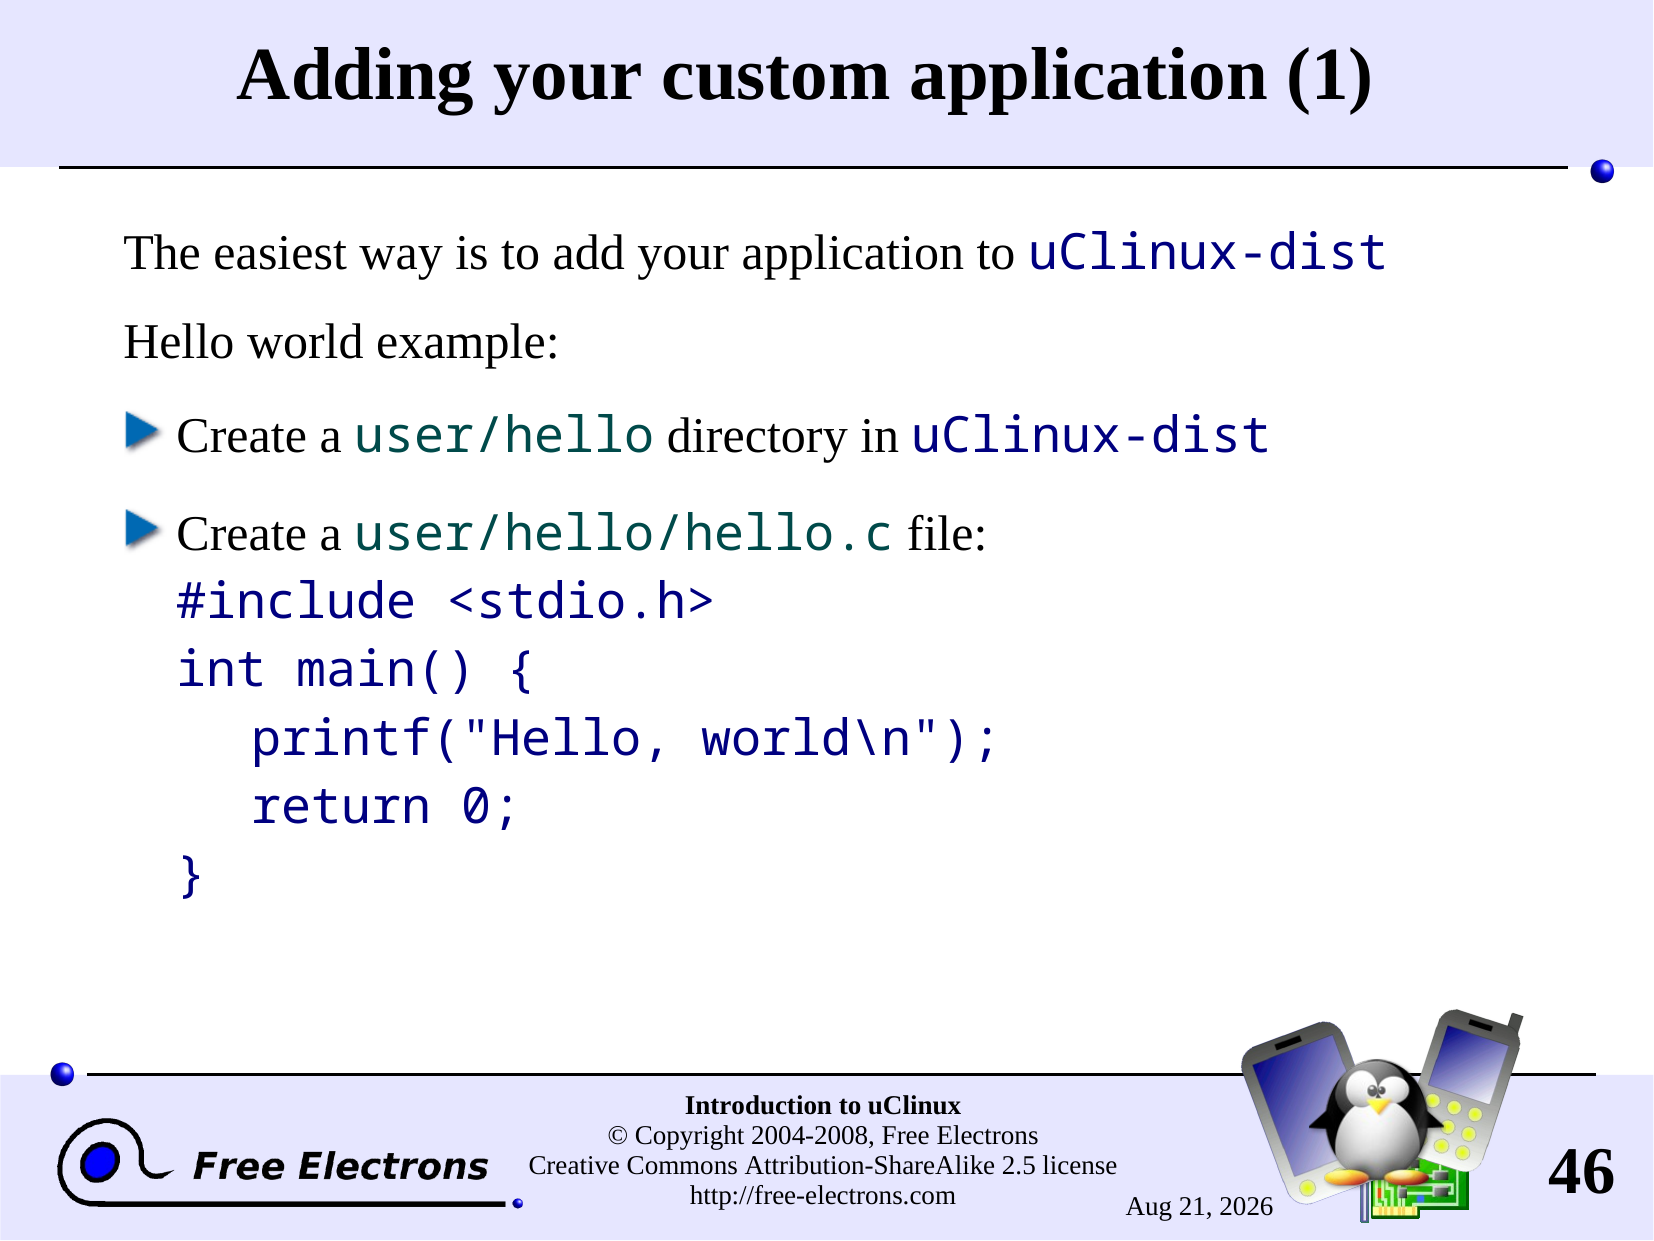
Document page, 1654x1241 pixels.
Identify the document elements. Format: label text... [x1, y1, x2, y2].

picture [50, 1107, 527, 1216]
title Adding your custom application (1) [60, 25, 1551, 124]
picture [1231, 1007, 1538, 1241]
list The easiest way is to add your application to uClinux-dist Hello world example: Create a user/hello directory in uClinux-dist Create a user/hello/hello.c file: #include <stdio.h> int main() { printf("Hello, world\n"); return 0; } [105, 216, 1518, 1066]
